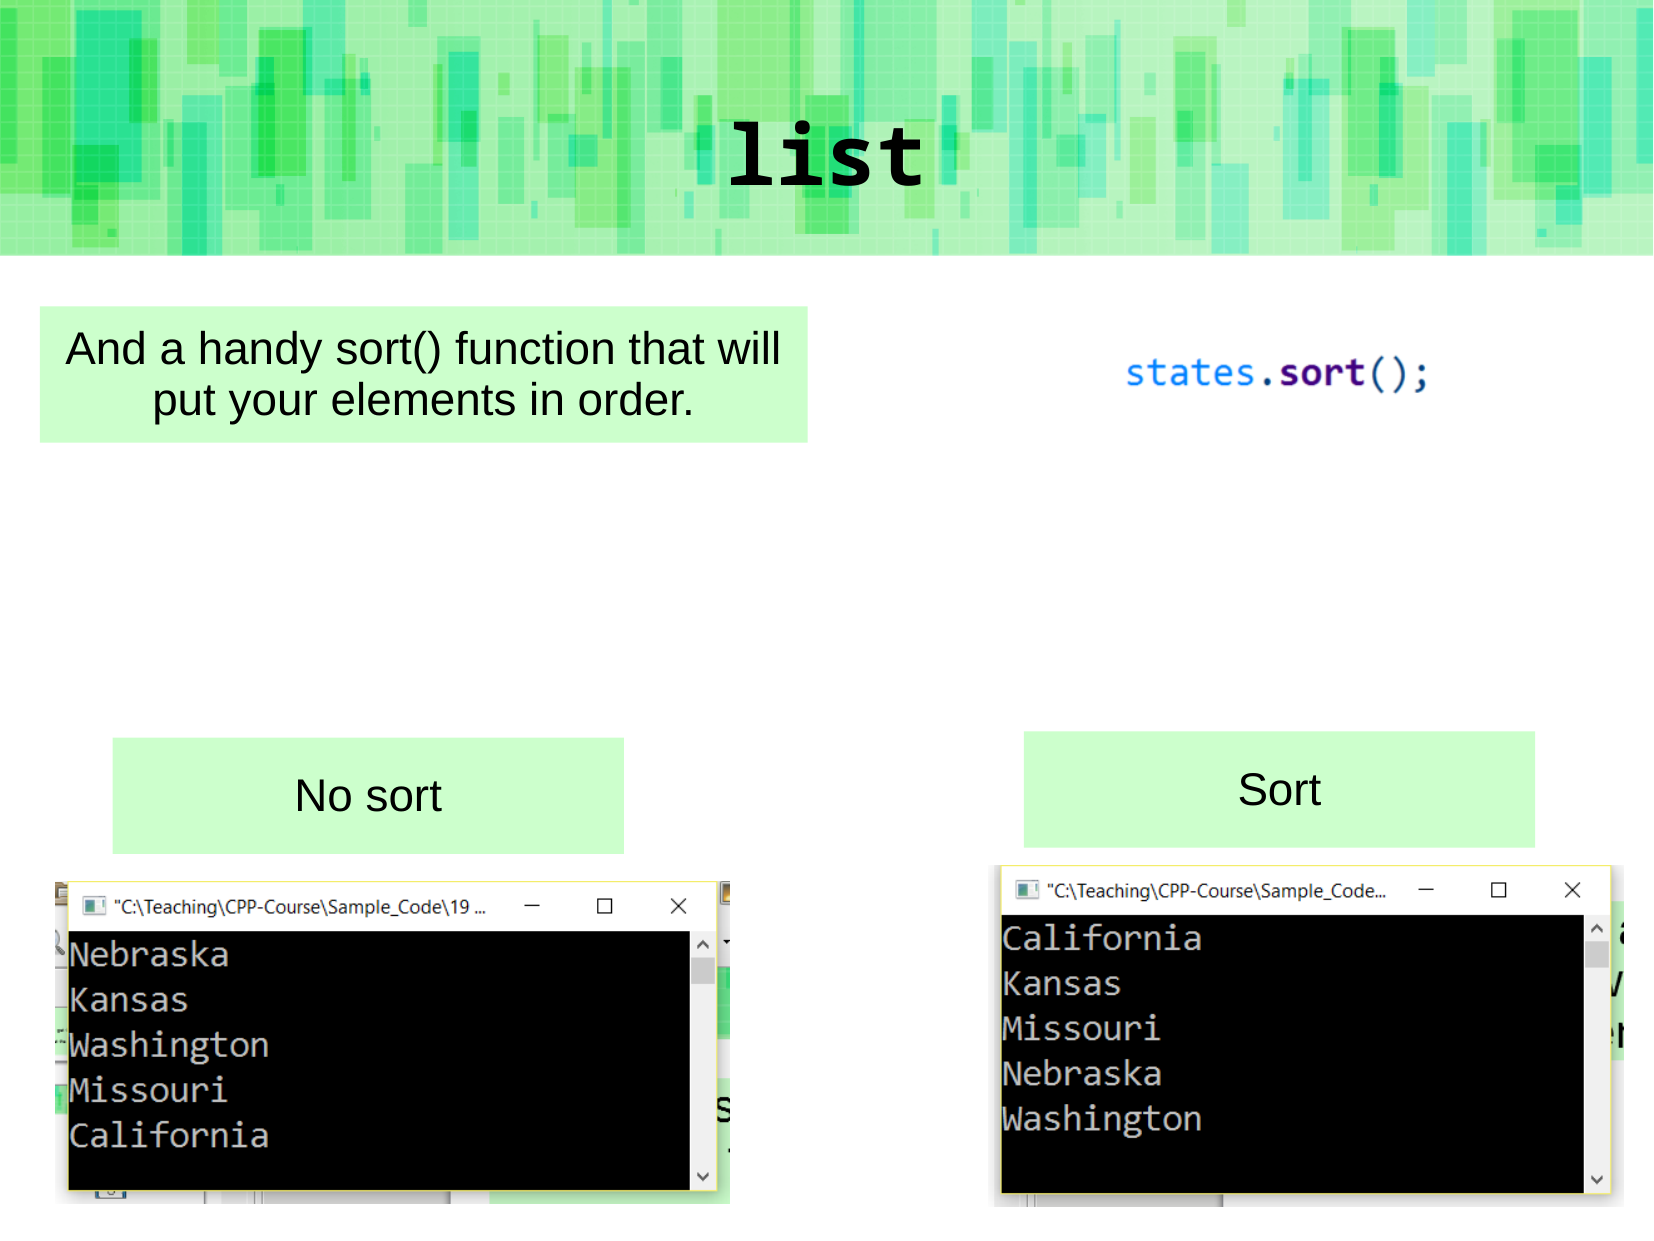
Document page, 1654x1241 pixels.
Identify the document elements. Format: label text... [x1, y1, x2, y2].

text_box Sort [1023, 731, 1536, 848]
title list [82, 49, 1571, 257]
text_box No sort [112, 737, 624, 854]
text_box And a handy sort() function that will put your elements in order. [39, 306, 808, 443]
picture [0, 0, 1654, 1241]
